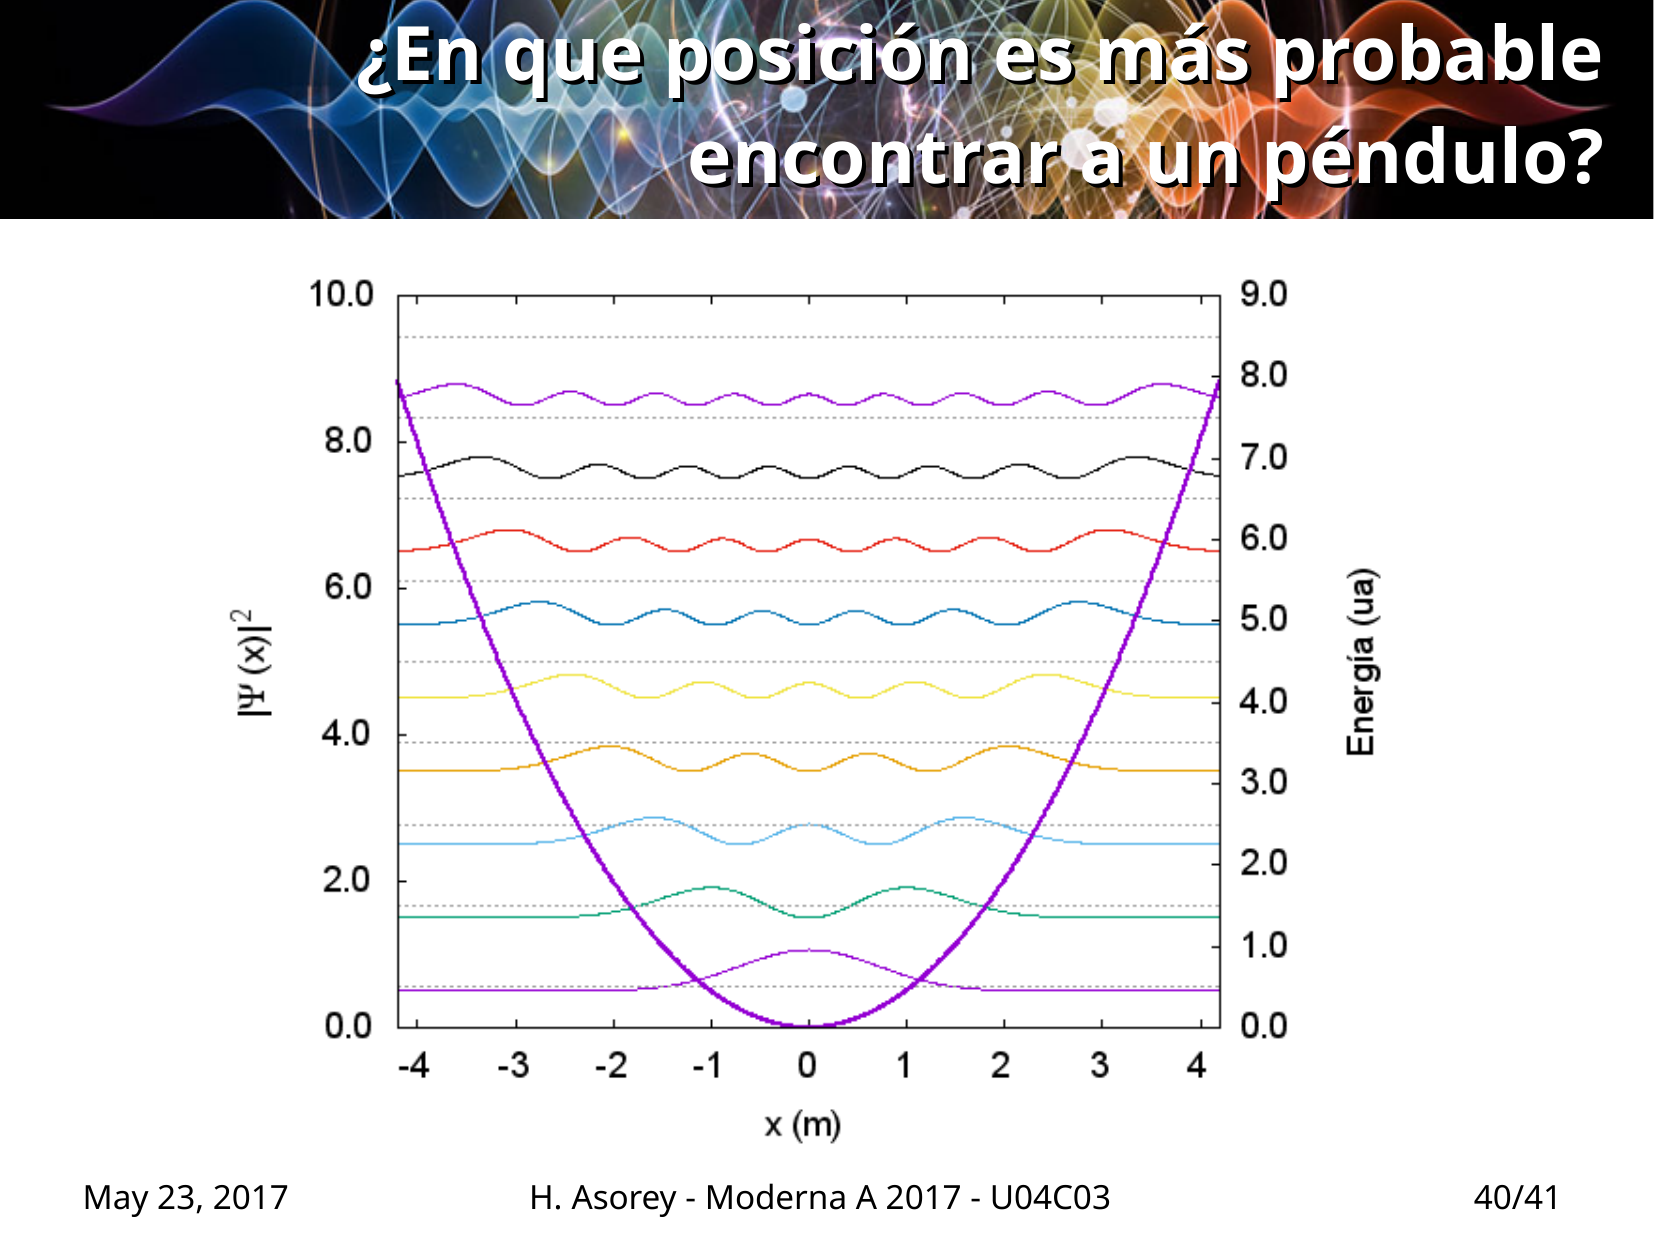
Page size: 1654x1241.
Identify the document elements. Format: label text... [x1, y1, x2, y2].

picture [225, 254, 1426, 1156]
picture [0, 0, 1654, 219]
title ¿En que posición es más probable encontrar a un péndulo? [45, 11, 1606, 195]
